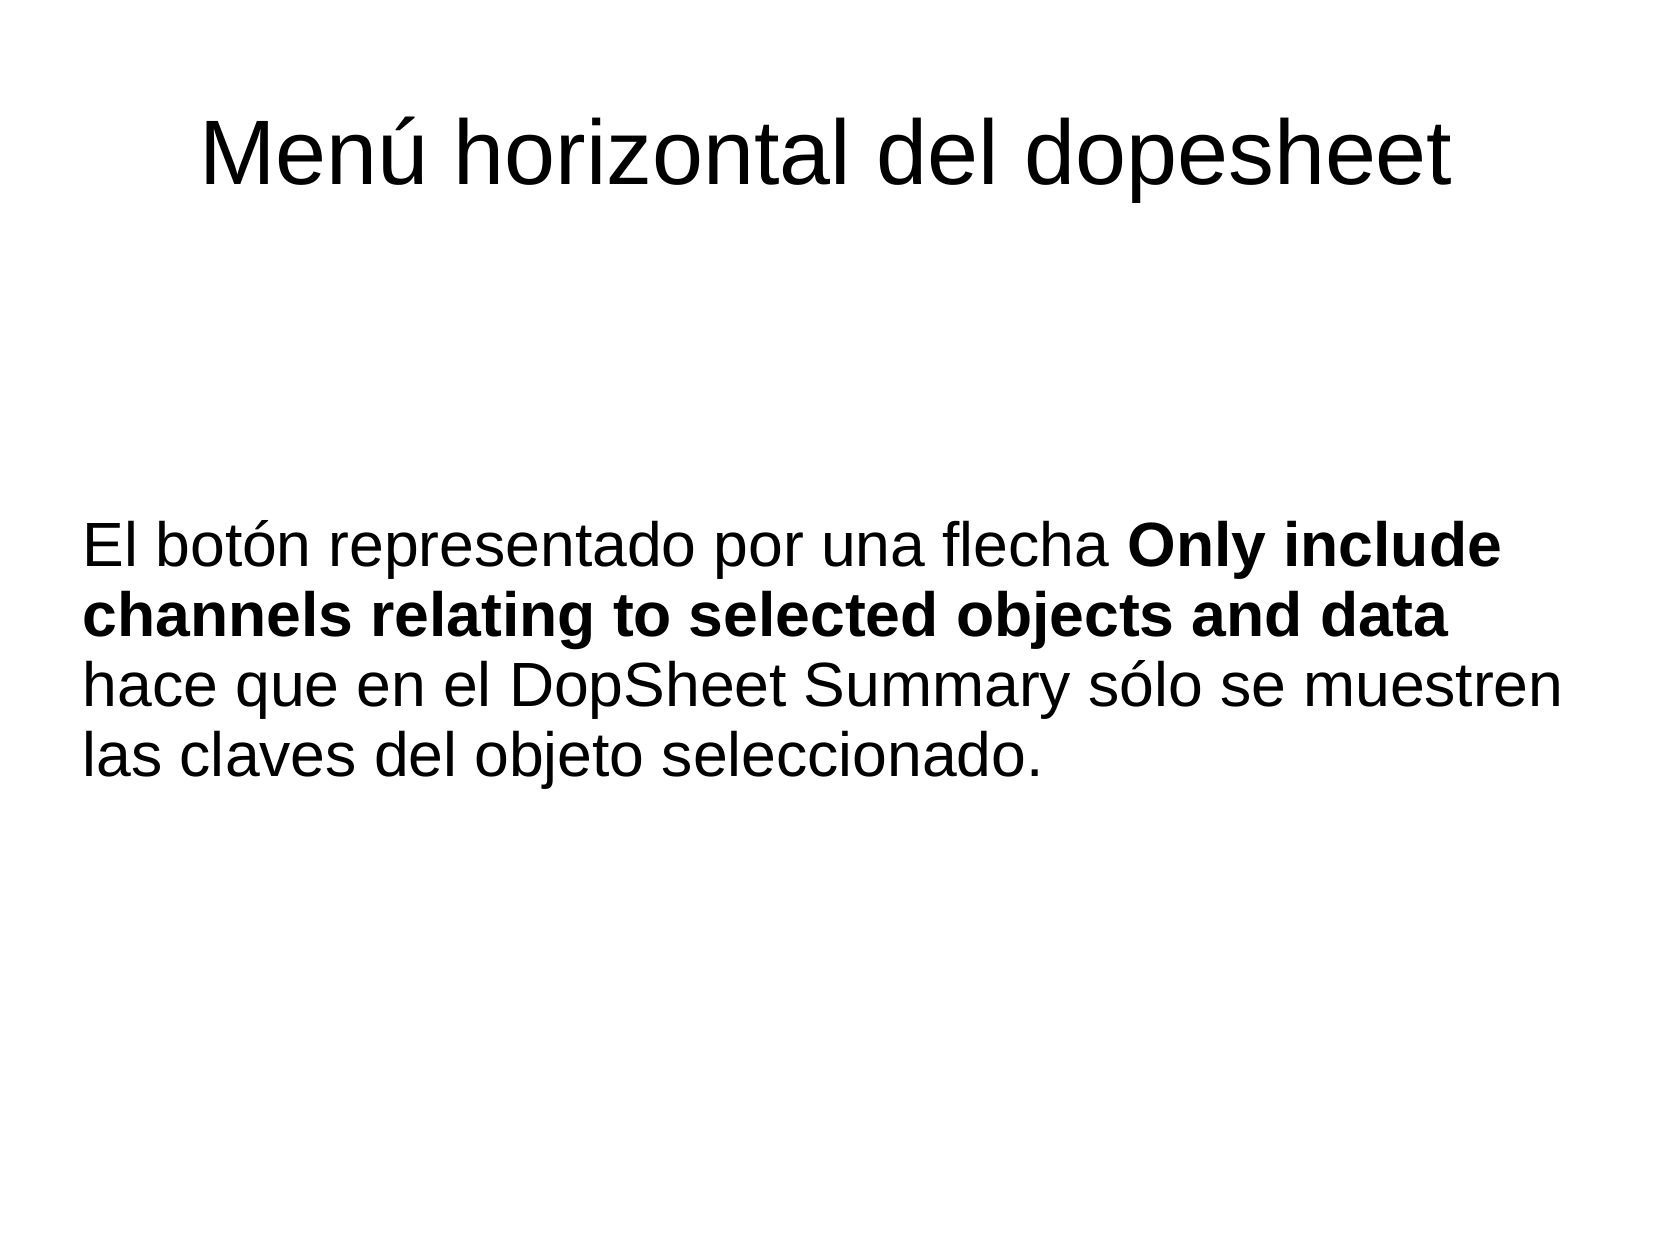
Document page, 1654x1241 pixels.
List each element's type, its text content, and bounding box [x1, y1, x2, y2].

title Menú horizontal del dopesheet [82, 49, 1571, 257]
subtitle El botón representado por una flecha Only include channels relating to selected objects and data hace que en el DopSheet Summary sólo se muestren las claves del objeto seleccionado. [82, 290, 1571, 1010]
